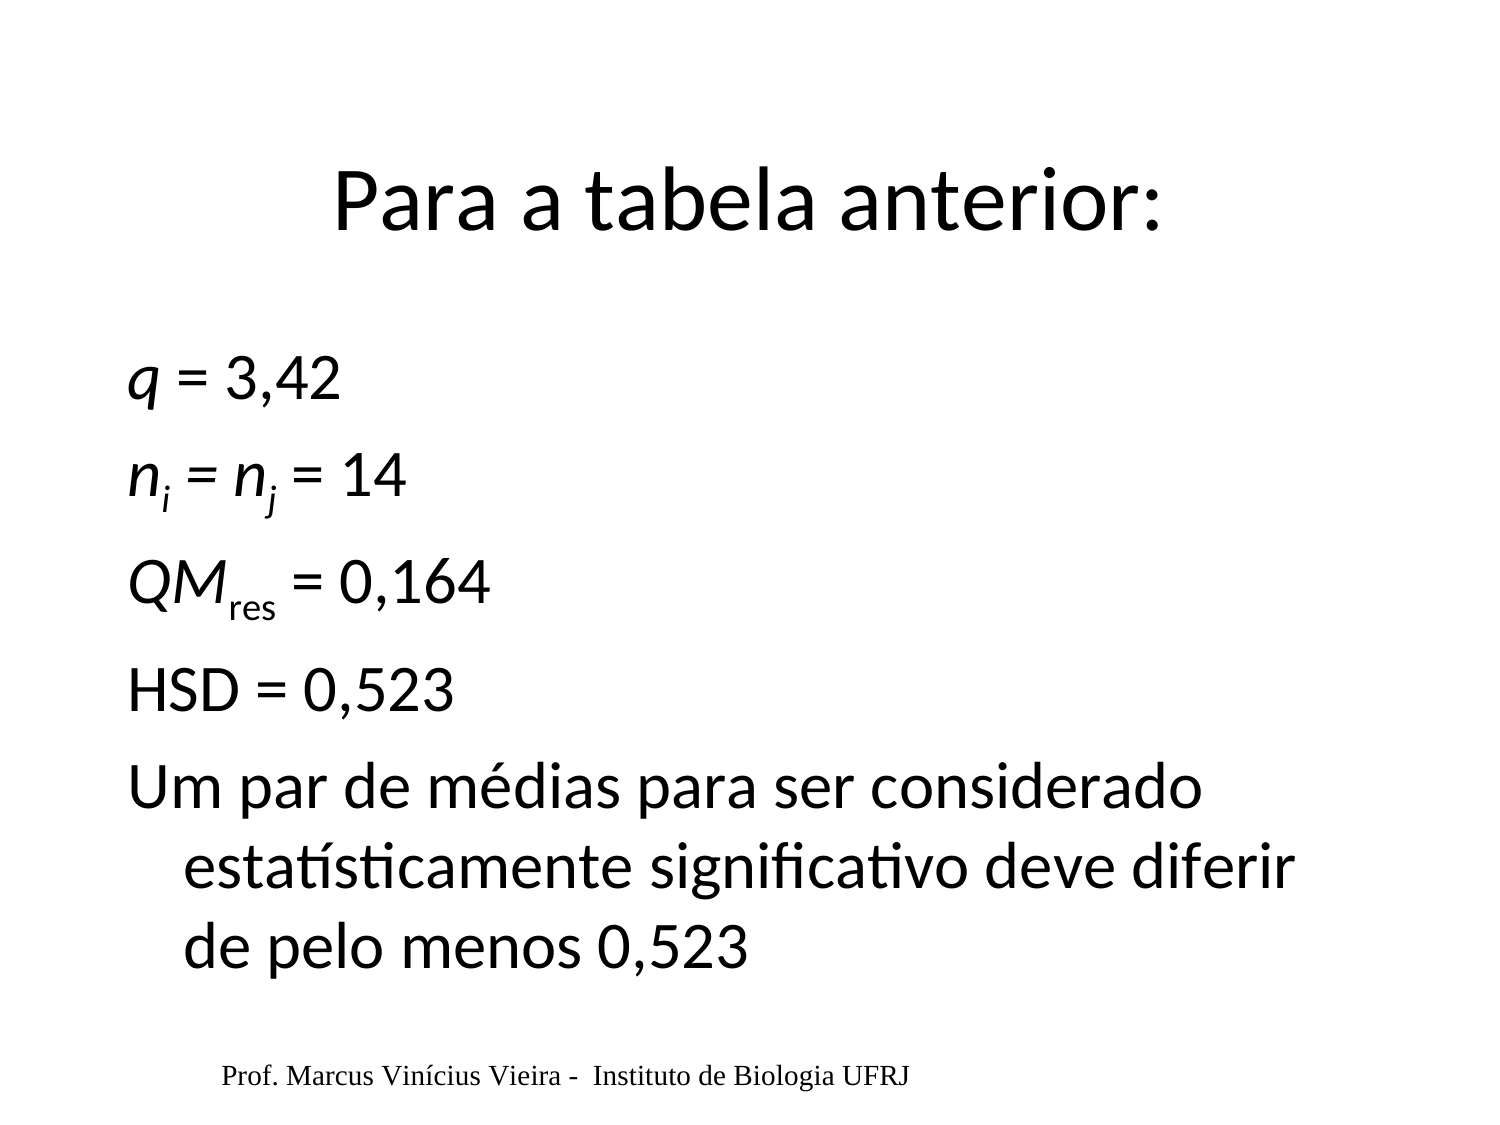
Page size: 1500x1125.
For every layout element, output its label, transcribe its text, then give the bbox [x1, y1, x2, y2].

title Para a tabela anterior: [112, 99, 1387, 287]
list q = 3,42 ni = nj = 14 QMres = 0,164 HSD = 0,523 Um par de médias para ser considerado estatísticamente significativo deve diferir de pelo menos 0,523 [112, 324, 1387, 1000]
text_box Prof. Marcus Vinícius Vieira - Instituto de Biologia UFRJ [206, 1024, 1388, 1100]
